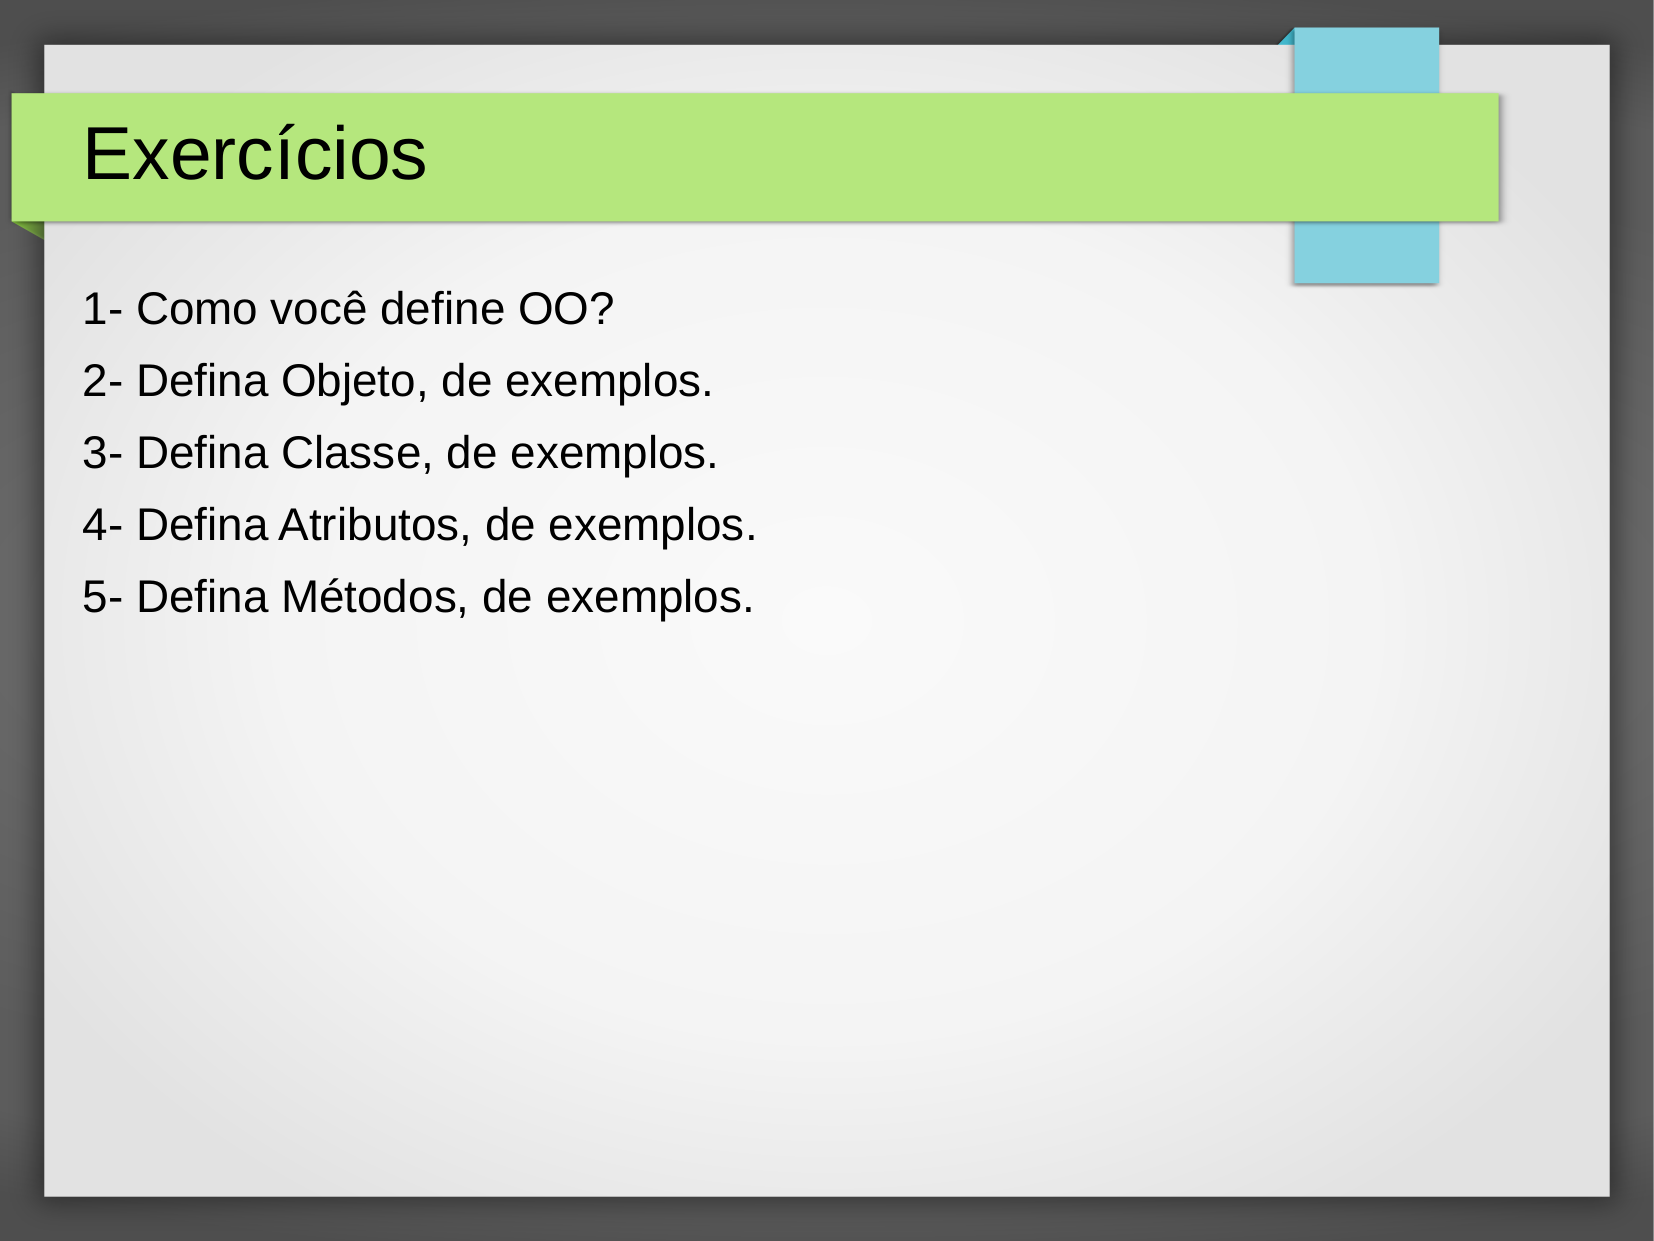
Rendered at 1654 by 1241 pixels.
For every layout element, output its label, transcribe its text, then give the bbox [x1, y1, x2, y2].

title Exercícios [82, 94, 1264, 213]
list 1- Como você define OO? 2- Defina Objeto, de exemplos. 3- Defina Classe, de exemplos. 4- Defina Atributos, de exemplos. 5- Defina Métodos, de exemplos. [82, 290, 1571, 1010]
picture [0, 0, 1654, 1241]
